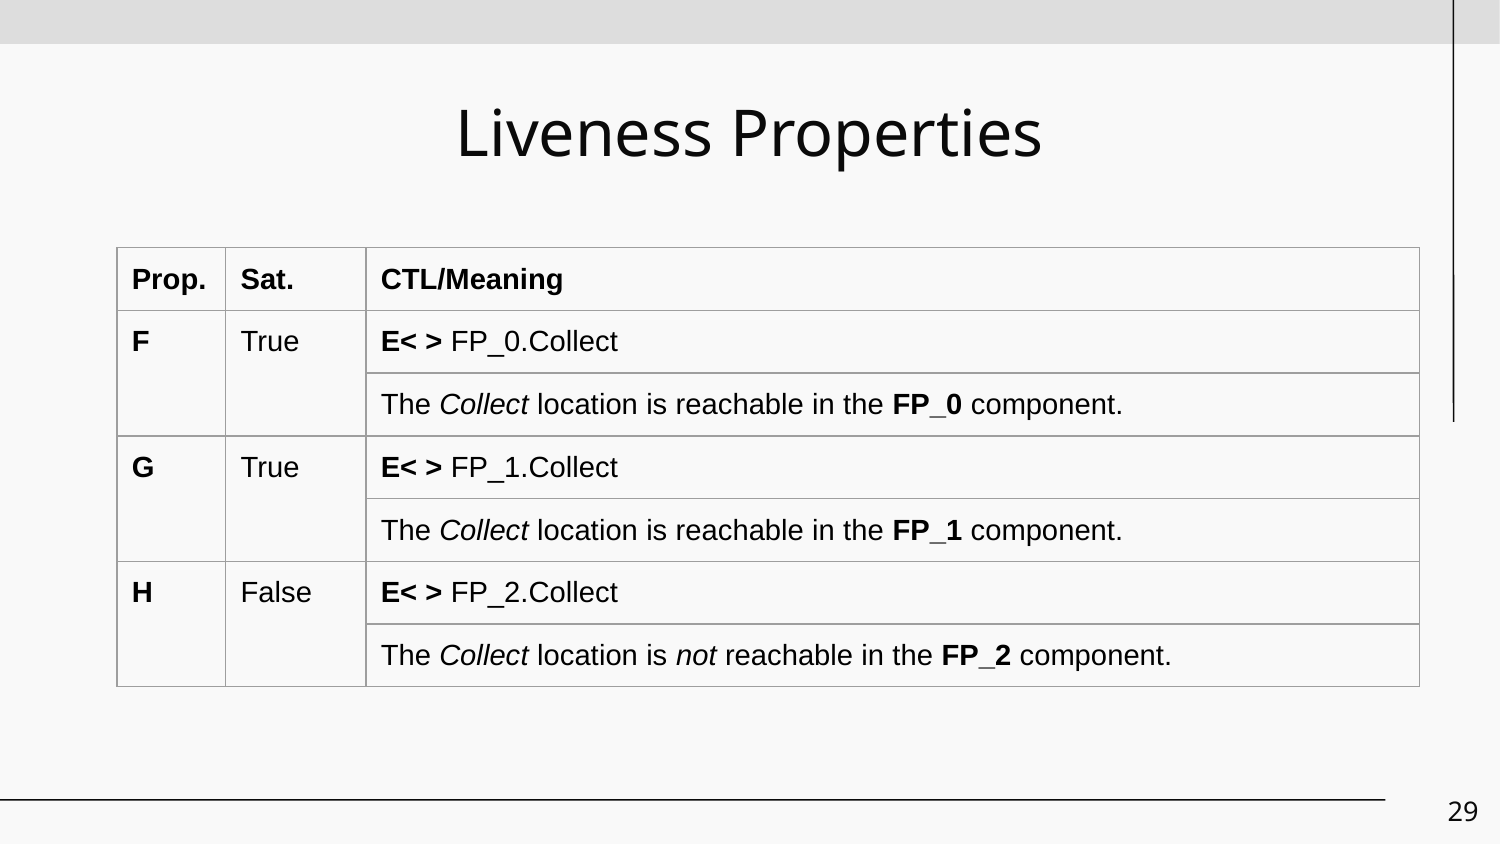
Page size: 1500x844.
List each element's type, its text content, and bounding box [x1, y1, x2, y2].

table_cell The Collect location is not reachable in the FP_2 component. [367, 625, 1419, 686]
table_cell G [118, 437, 225, 561]
table_cell E< > FP_1.Collect [367, 437, 1419, 498]
table_header Sat. [226, 248, 365, 310]
table_cell True [226, 437, 365, 561]
table_header Prop. [118, 248, 225, 310]
table_cell The Collect location is reachable in the FP_1 component. [367, 499, 1419, 561]
table_cell F [118, 311, 225, 435]
table_cell True [226, 311, 365, 435]
table_header CTL/Meaning [367, 248, 1419, 310]
title Liveness Properties [116, 77, 1383, 168]
table_cell H [118, 562, 225, 686]
table_cell E< > FP_0.Collect [367, 311, 1419, 372]
table_cell The Collect location is reachable in the FP_0 component. [367, 374, 1419, 435]
table_cell E< > FP_2.Collect [367, 562, 1419, 623]
table_cell False [226, 562, 365, 686]
slide_number <number> [1403, 779, 1494, 844]
